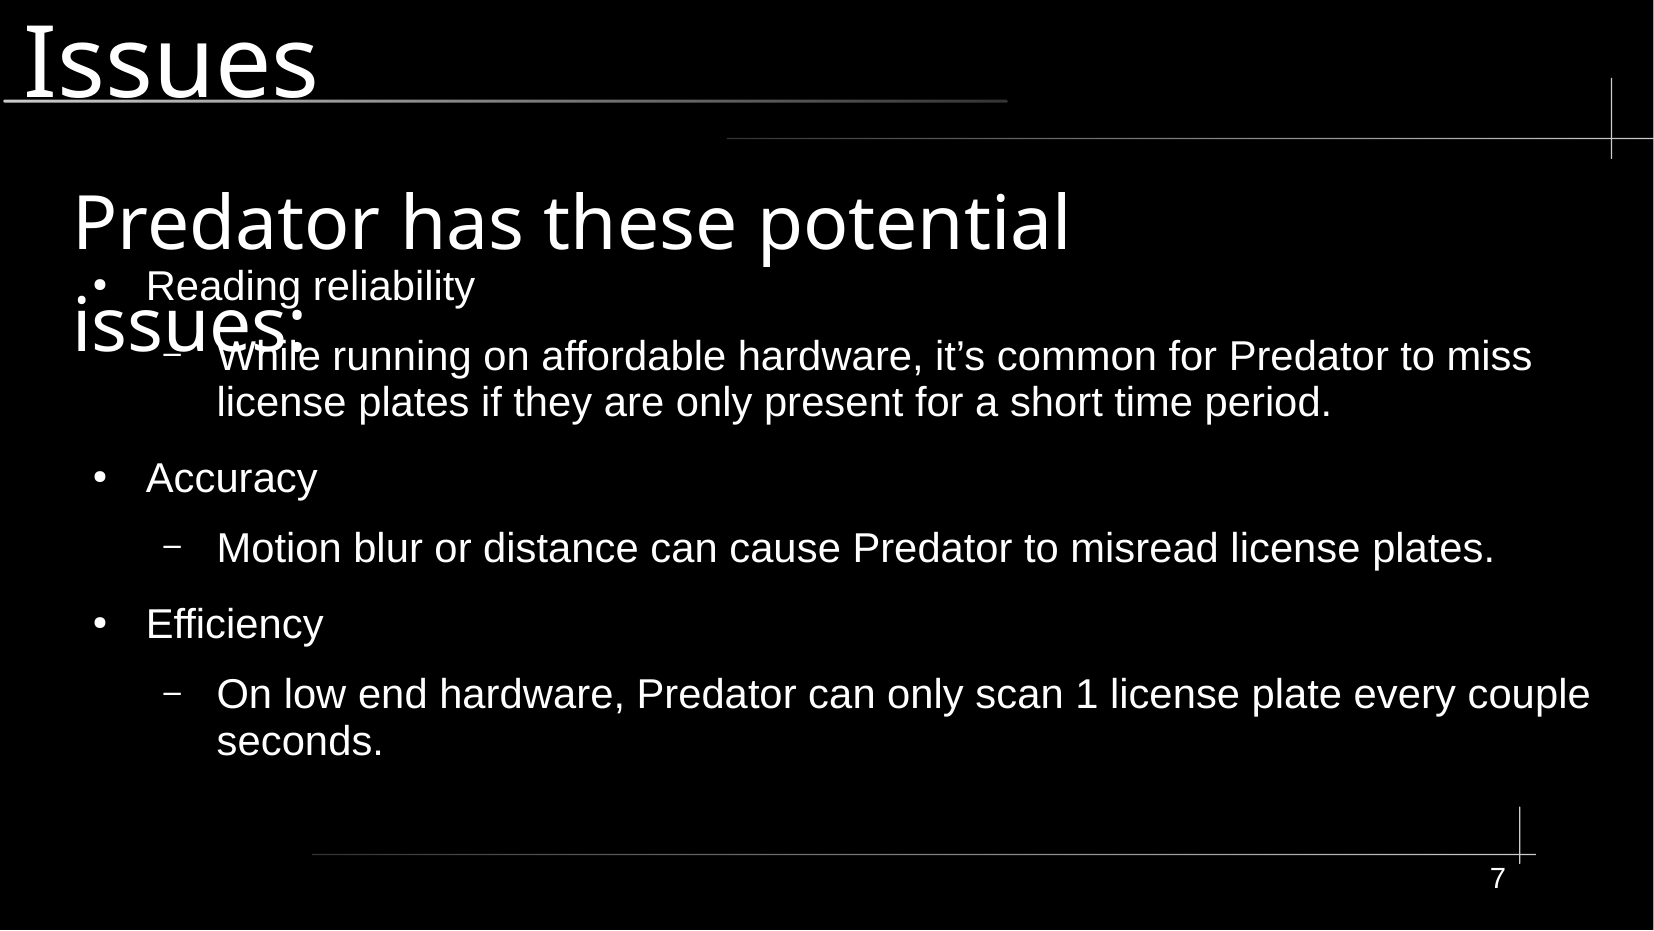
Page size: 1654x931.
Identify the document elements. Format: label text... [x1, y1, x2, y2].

title Issues [23, 5, 1589, 113]
text_box Predator has these potential issues: [57, 161, 1276, 328]
list Reading reliability While running on affordable hardware, it’s common for Predator to miss license plates if they are only present for a short time period. Accuracy Motion blur or distance can cause Predator to misread license plates. Efficiency On low end hardware, Predator can only scan 1 license plate every couple seconds. [75, 262, 1613, 826]
